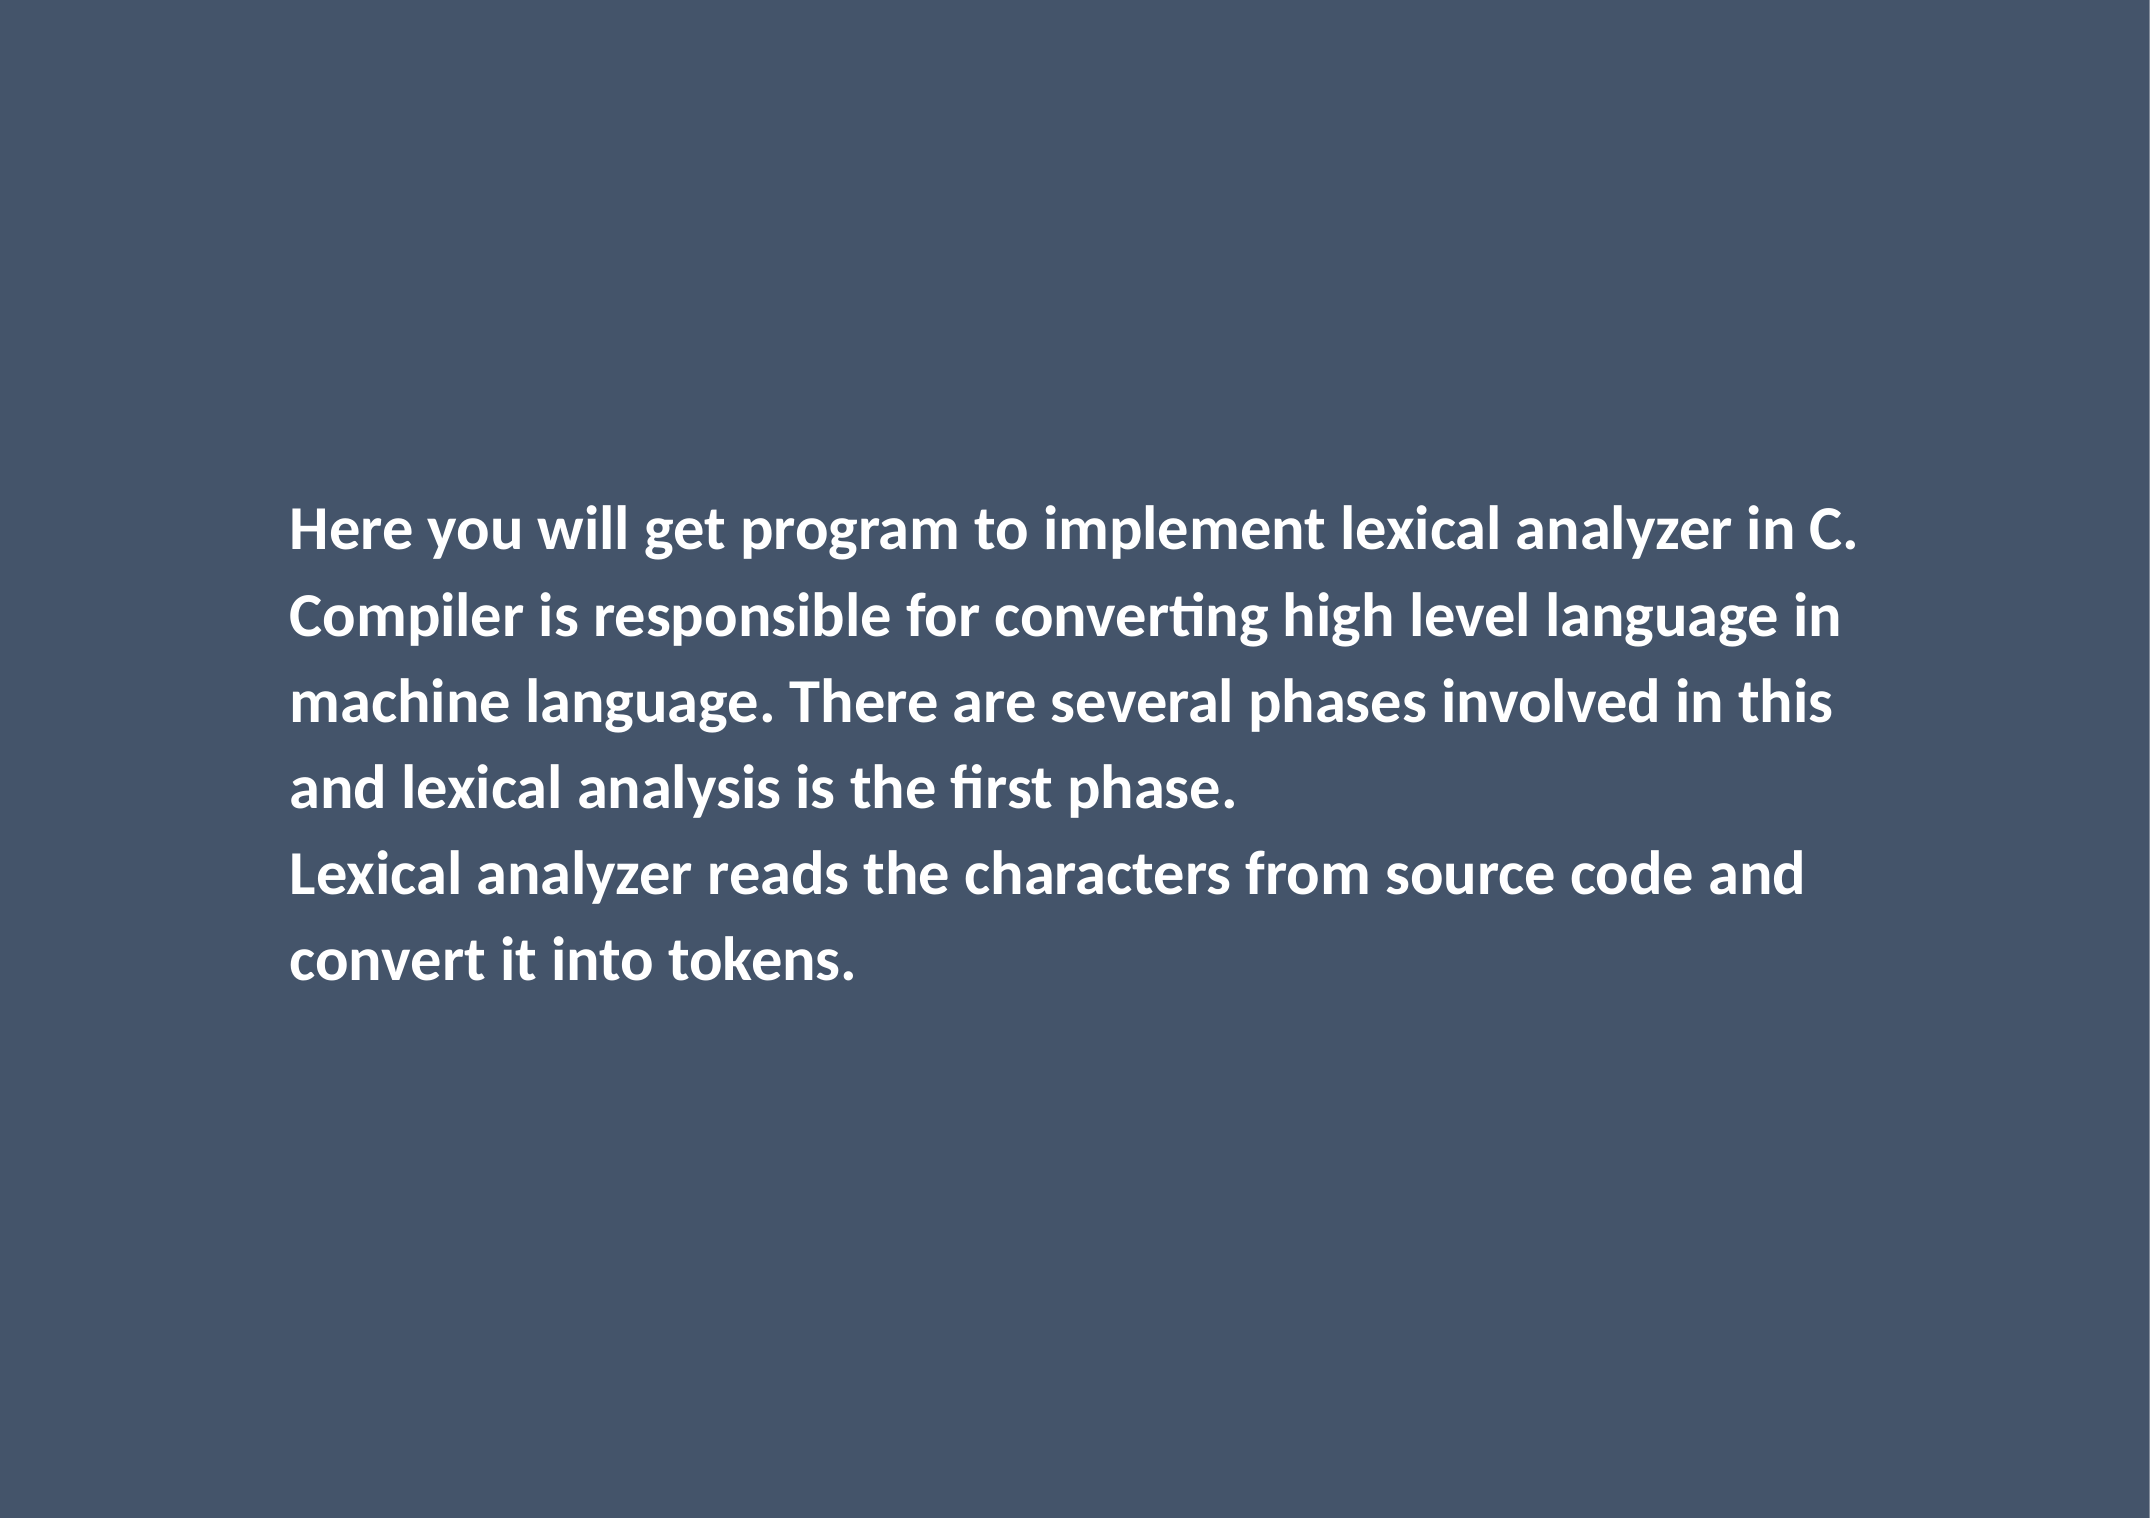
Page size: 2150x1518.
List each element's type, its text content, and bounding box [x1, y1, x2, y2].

text_box Here you will get program to implement lexical analyzer in C. Compiler is responsible for converting high level language in machine language. There are several phases involved in this and lexical analysis is the first phase. Lexical analyzer reads the characters from source code and convert it into tokens. [274, 265, 1910, 1204]
